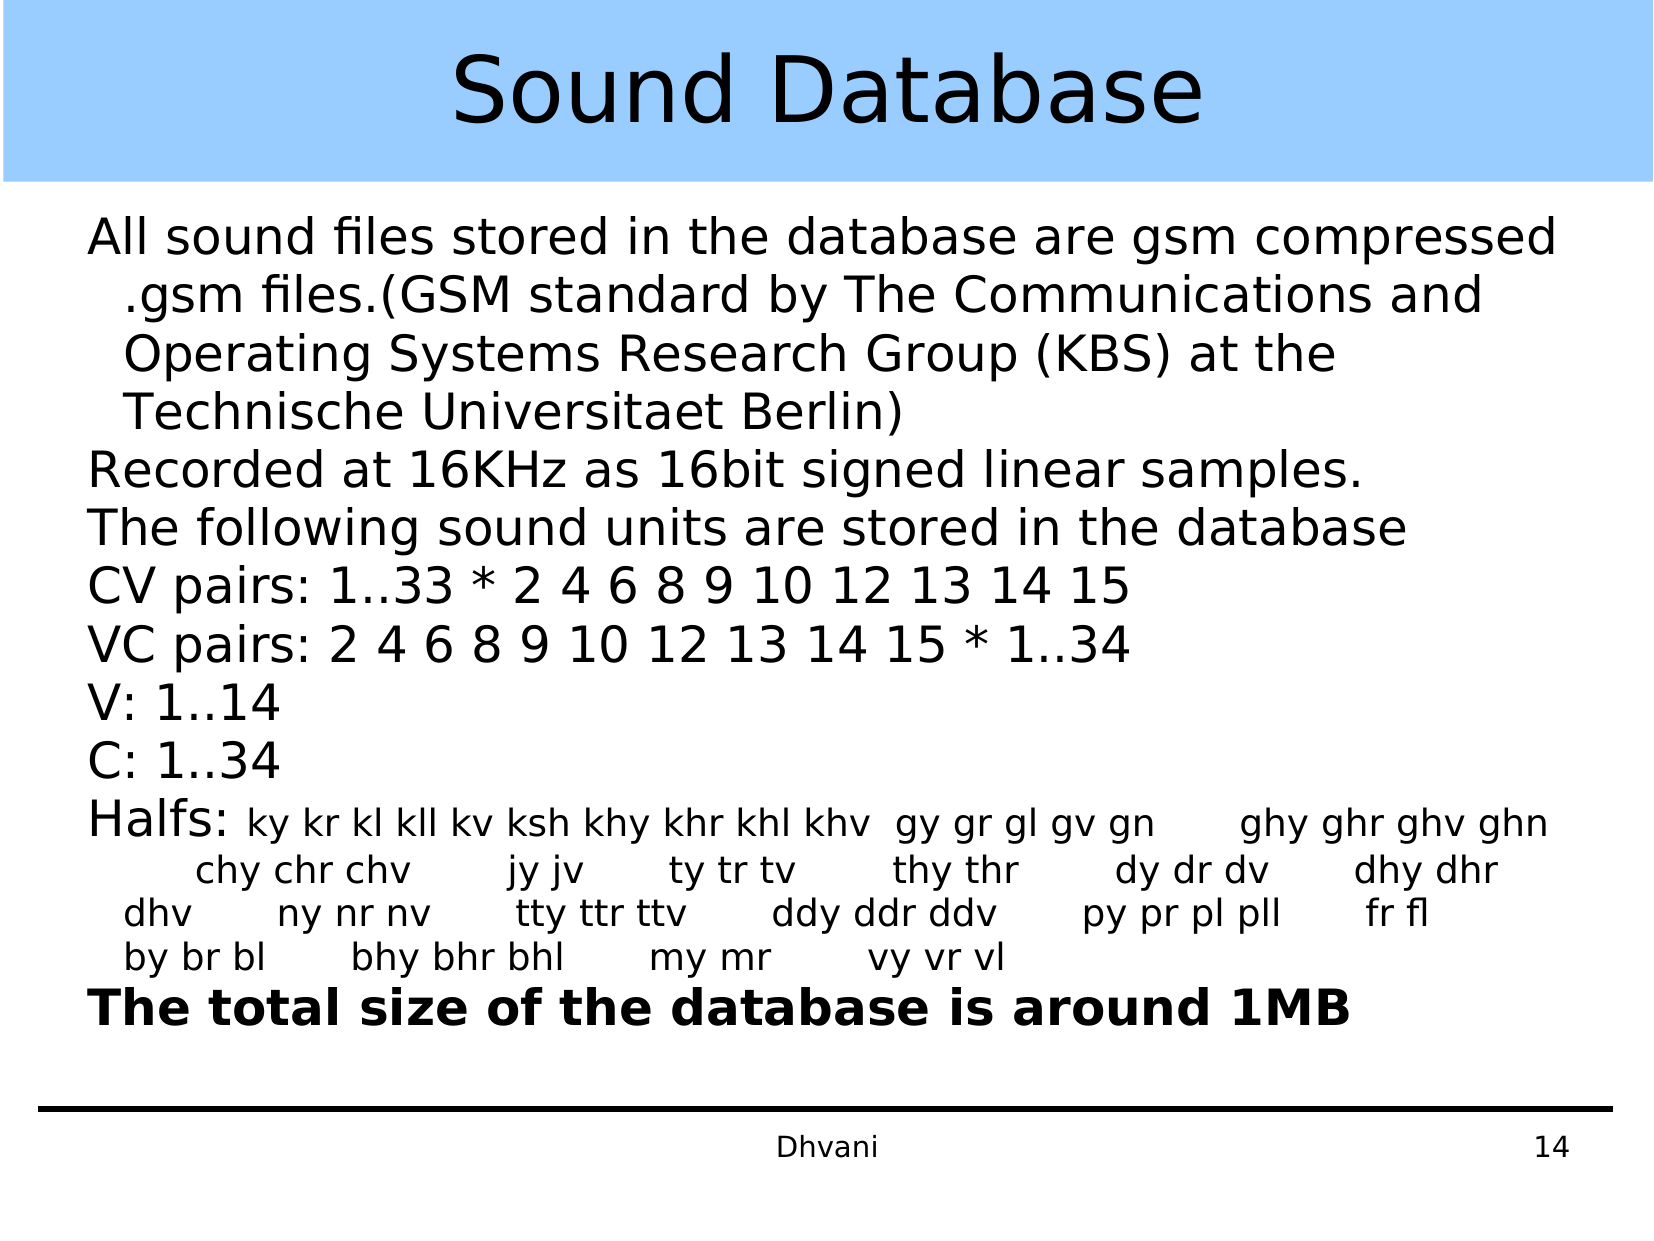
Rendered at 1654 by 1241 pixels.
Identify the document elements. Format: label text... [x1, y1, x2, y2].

title Sound Database [3, 0, 1653, 182]
text_box All sound files stored in the database are gsm compressed .gsm files.(GSM standard by The Communications and Operating Systems Research Group (KBS) at the Technische Universitaet Berlin) Recorded at 16KHz as 16bit signed linear samples. The following sound units are stored in the database CV pairs: 1..33 * 2 4 6 8 9 10 12 13 14 15 VC pairs: 2 4 6 8 9 10 12 13 14 15 * 1..34 V: 1..14 C: 1..34 Halfs: ky kr kl kll kv ksh khy khr khl khv gy gr gl gv gn ghy ghr ghv ghn chy chr chv jy jv ty tr tv thy thr dy dr dv dhy dhr dhv ny nr nv tty ttr ttv ddy ddr ddv py pr pl pll fr fl by br bl bhy bhr bhl my mr vy vr vl The total size of the database is around 1MB [37, 200, 1576, 1045]
